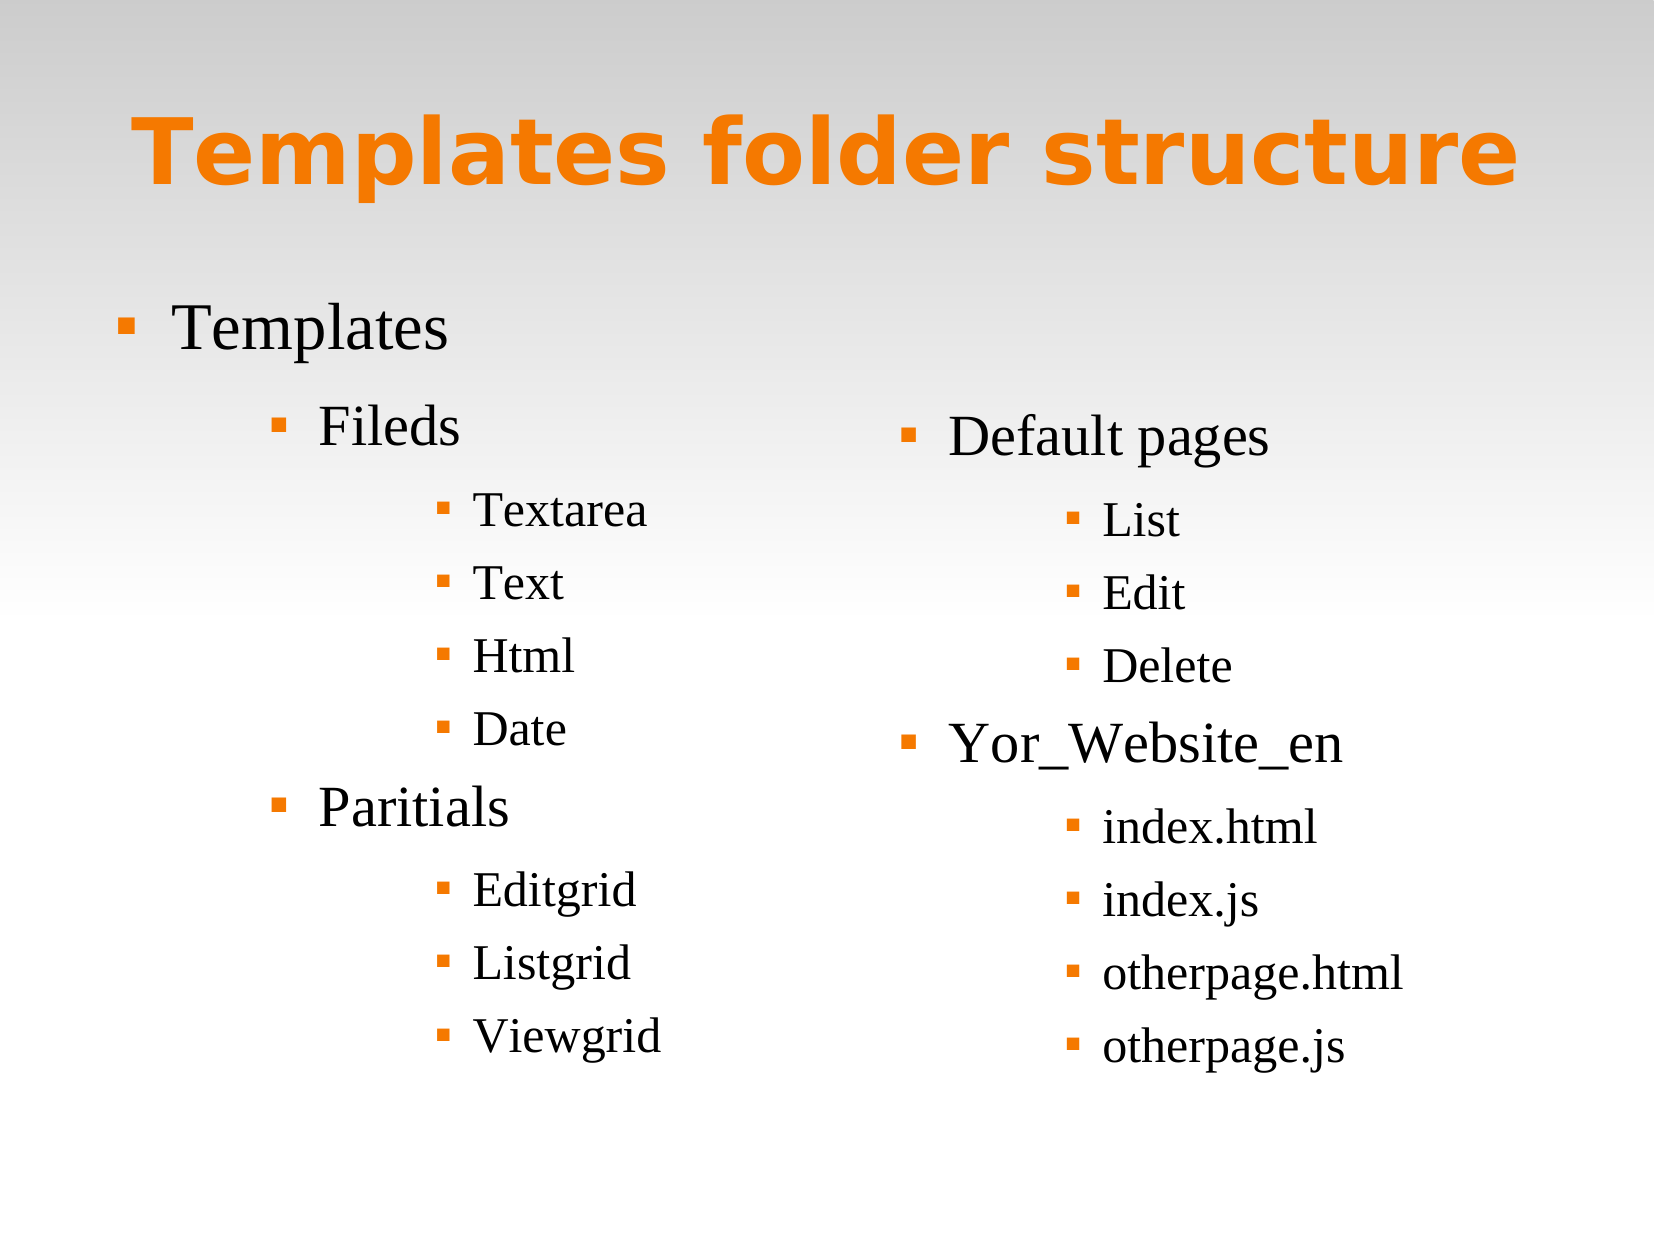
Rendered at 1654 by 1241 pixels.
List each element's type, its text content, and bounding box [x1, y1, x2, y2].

list Default pages List Edit Delete Yor_Website_en index.html index.js otherpage.html otherpage.js [712, 300, 1439, 1129]
list Templates Fileds Textarea Text Html Date Paritials Editgrid Listgrid Viewgrid [82, 290, 809, 1119]
title Templates folder structure [82, 49, 1571, 257]
